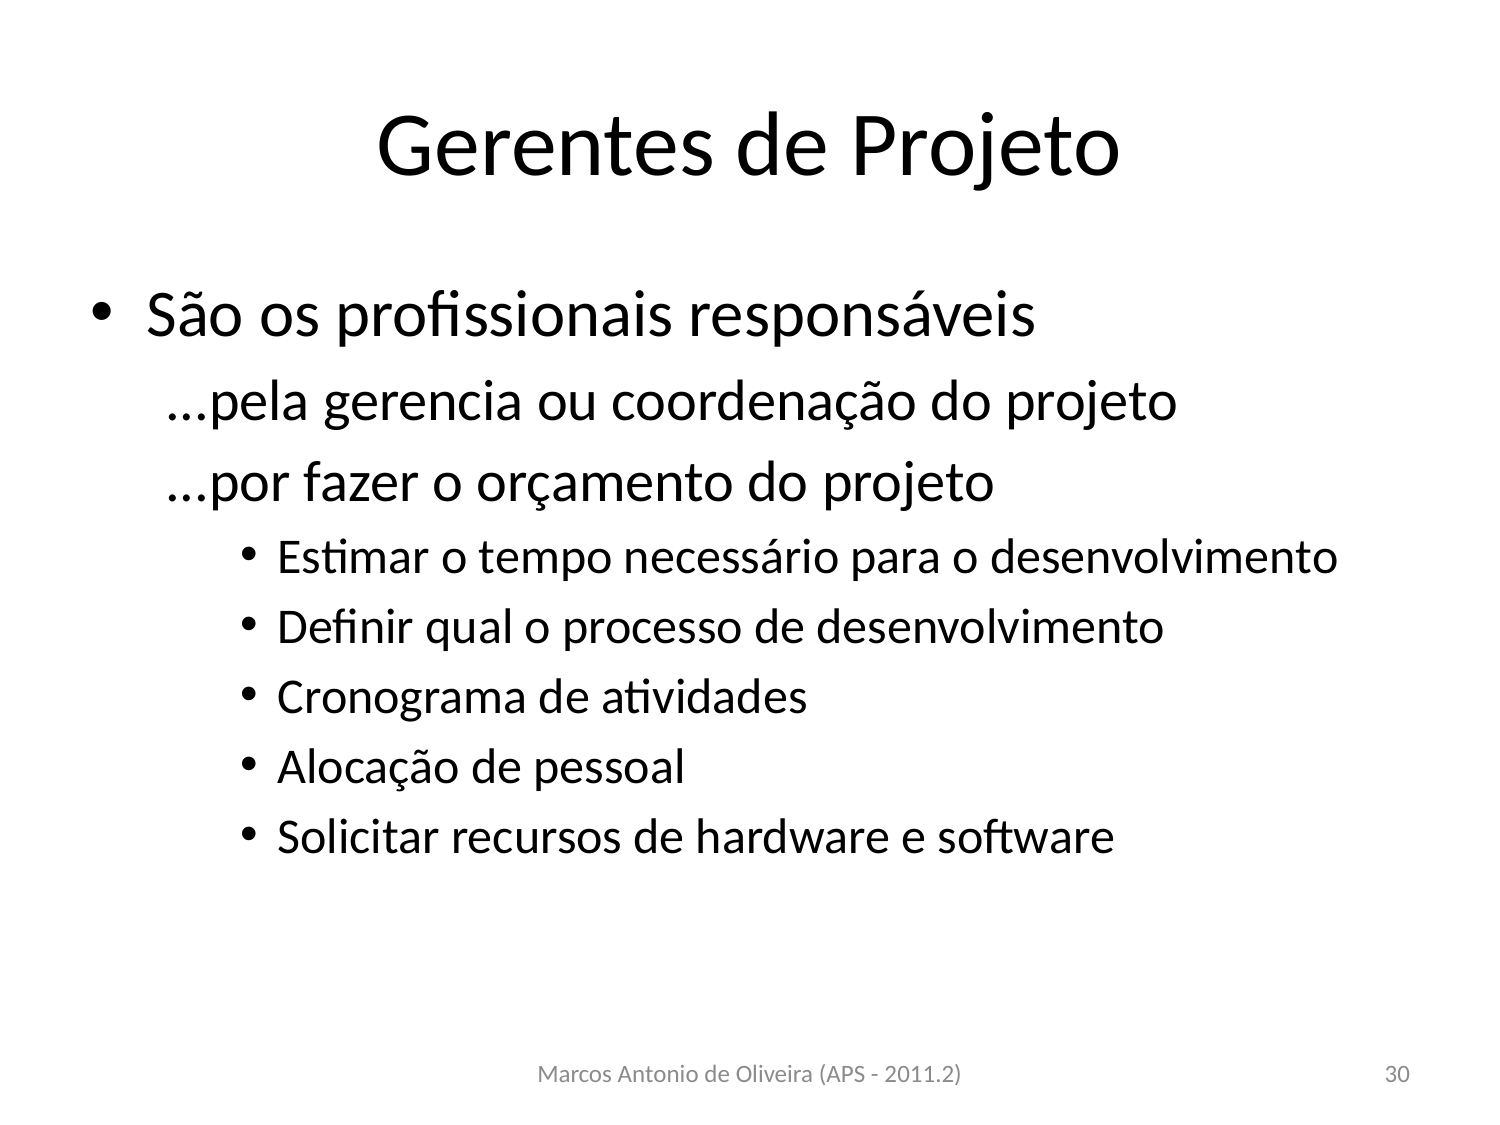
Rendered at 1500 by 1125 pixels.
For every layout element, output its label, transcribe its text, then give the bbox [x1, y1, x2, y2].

list São os profissionais responsáveis ...pela gerencia ou coordenação do projeto ...por fazer o orçamento do projeto Estimar o tempo necessário para o desenvolvimento Definir qual o processo de desenvolvimento Cronograma de atividades Alocação de pessoal Solicitar recursos de hardware e software [75, 262, 1425, 1005]
title Gerentes de Projeto [75, 45, 1425, 233]
footer Marcos Antonio de Oliveira (APS - 2011.2) [512, 1042, 988, 1103]
slide_number <número> [1074, 1042, 1425, 1103]
